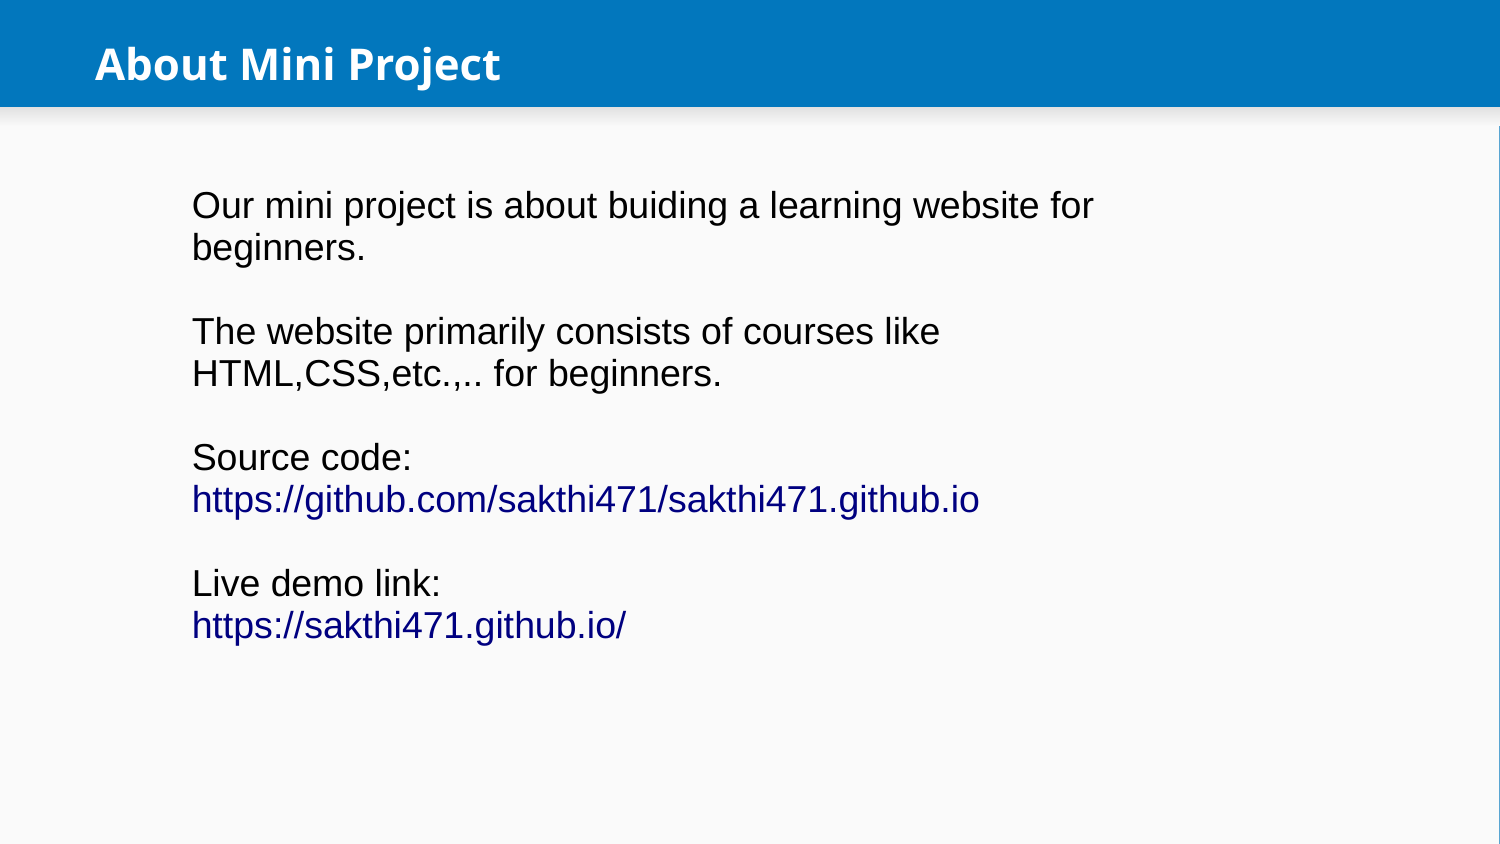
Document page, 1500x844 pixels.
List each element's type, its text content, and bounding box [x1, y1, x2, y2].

text_box About Mini Project [80, 13, 1500, 113]
text_box Our mini project is about buiding a learning website for beginners. The website primarily consists of courses like HTML,CSS,etc.,.. for beginners. Source code: https://github.com/sakthi471/sakthi471.github.io Live demo link: https://sakthi471.github.io/ [177, 177, 1241, 822]
